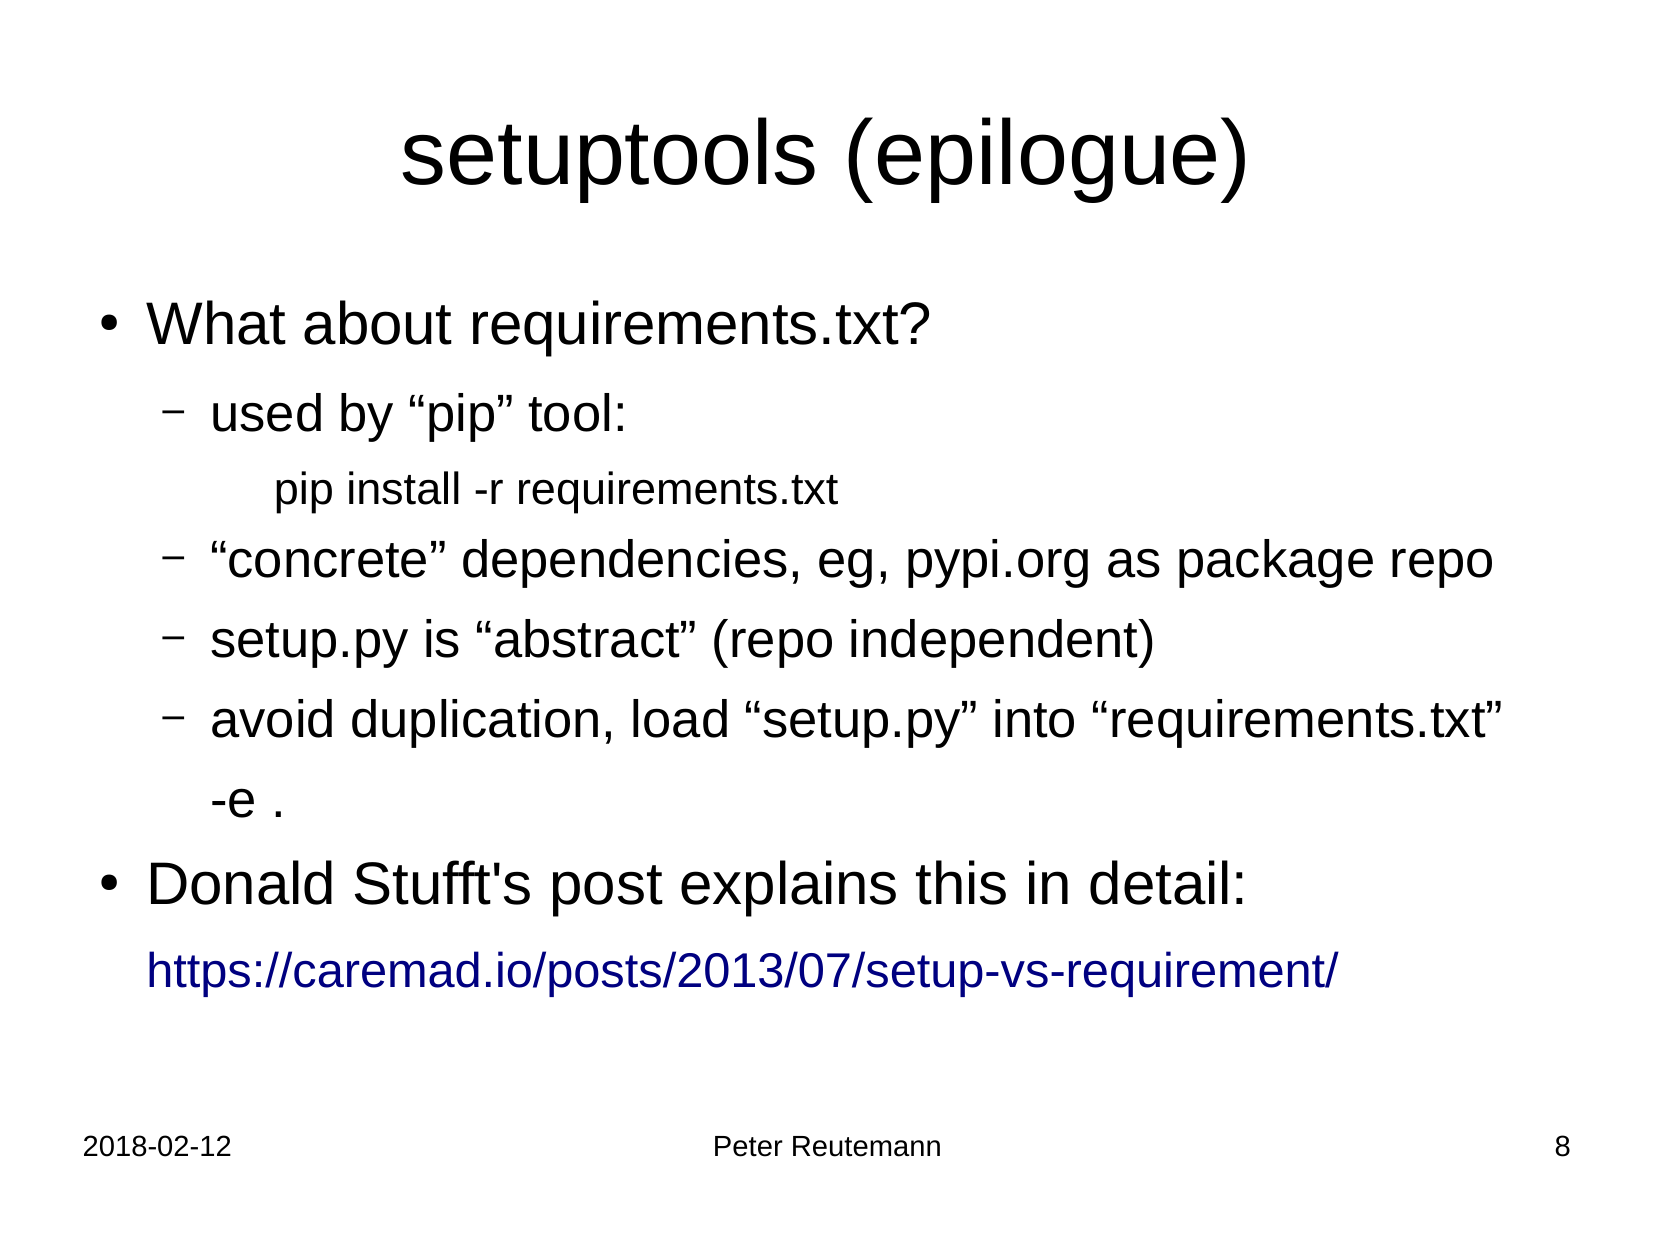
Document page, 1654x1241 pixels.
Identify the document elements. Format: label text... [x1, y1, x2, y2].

title setuptools (epilogue) [82, 49, 1571, 257]
list What about requirements.txt? used by “pip” tool: pip install -r requirements.txt “concrete” dependencies, eg, pypi.org as package repo setup.py is “abstract” (repo independent) avoid duplication, load “setup.py” into “requirements.txt” -e . Donald Stufft's post explains this in detail: https://caremad.io/posts/2013/07/setup-vs-requirement/ [82, 290, 1538, 1010]
